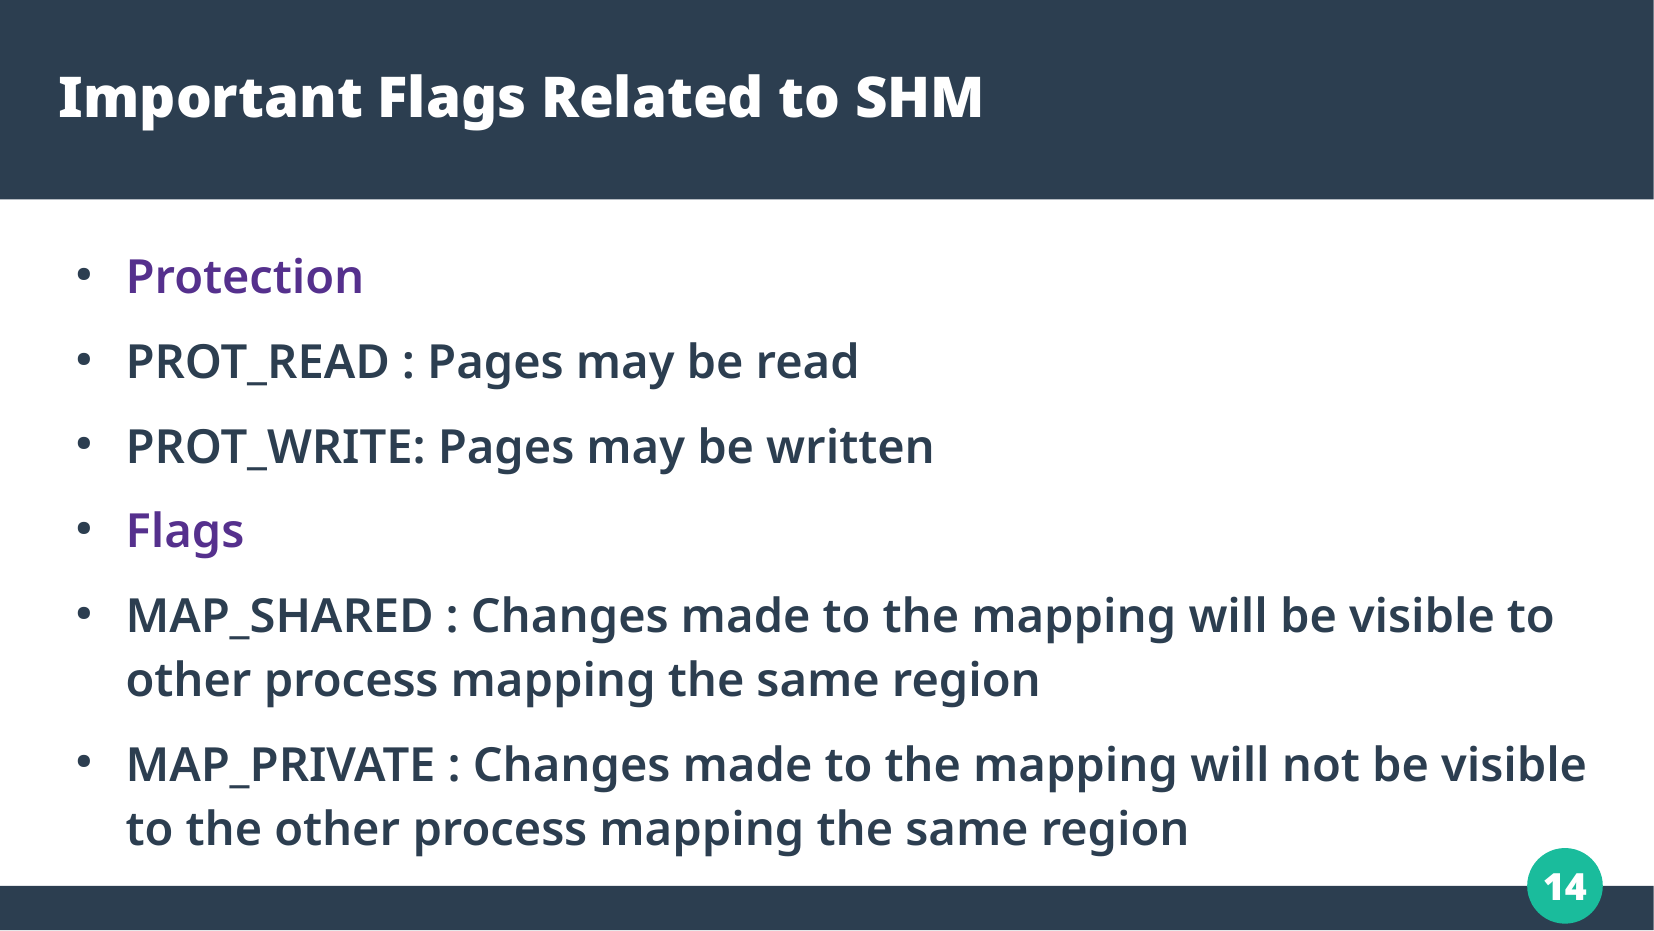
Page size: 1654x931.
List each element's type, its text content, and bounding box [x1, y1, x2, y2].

list Protection PROT_READ : Pages may be read PROT_WRITE: Pages may be written Flags MAP_SHARED : Changes made to the mapping will be visible to other process mapping the same region MAP_PRIVATE : Changes made to the mapping will not be visible to the other process mapping the same region [59, 243, 1595, 864]
title Important Flags Related to SHM [59, 37, 1595, 155]
